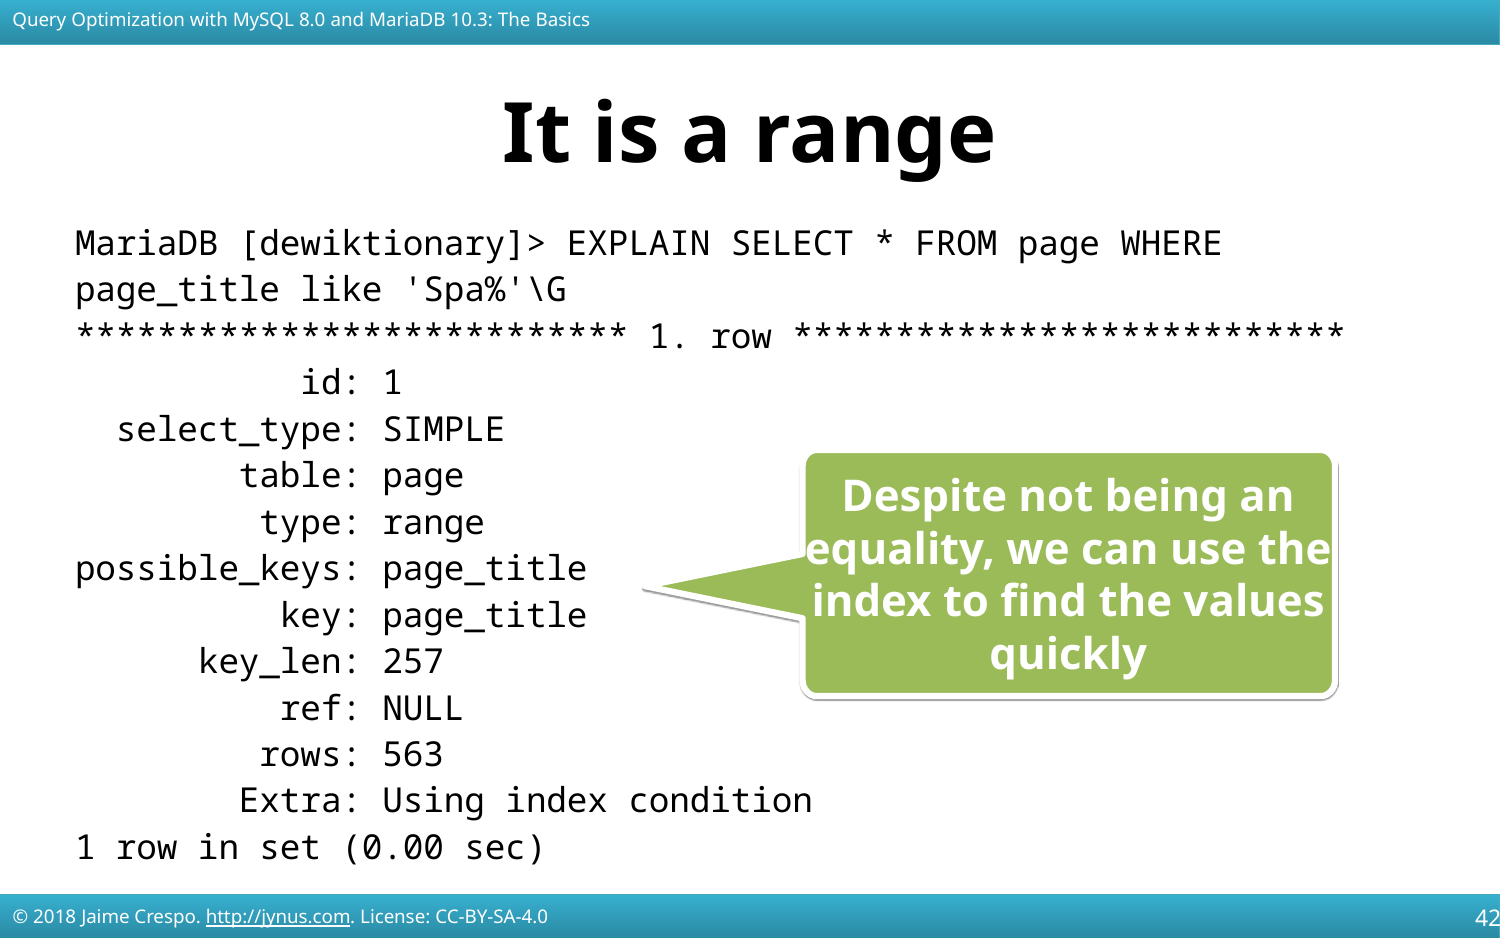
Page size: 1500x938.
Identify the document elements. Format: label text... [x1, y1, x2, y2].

title It is a range [75, 41, 1425, 218]
text_box Despite not being an equality, we can use the index to find the values quickly [645, 449, 1336, 697]
list MariaDB [dewiktionary]> EXPLAIN SELECT * FROM page WHERE page_title like 'Spa%'\G *************************** 1. row *************************** id: 1 select_type: SIMPLE table: page type: range possible_keys: page_title key: page_title key_len: 257 ref: NULL rows: 563 Extra: Using index condition 1 row in set (0.00 sec) [75, 218, 1425, 876]
